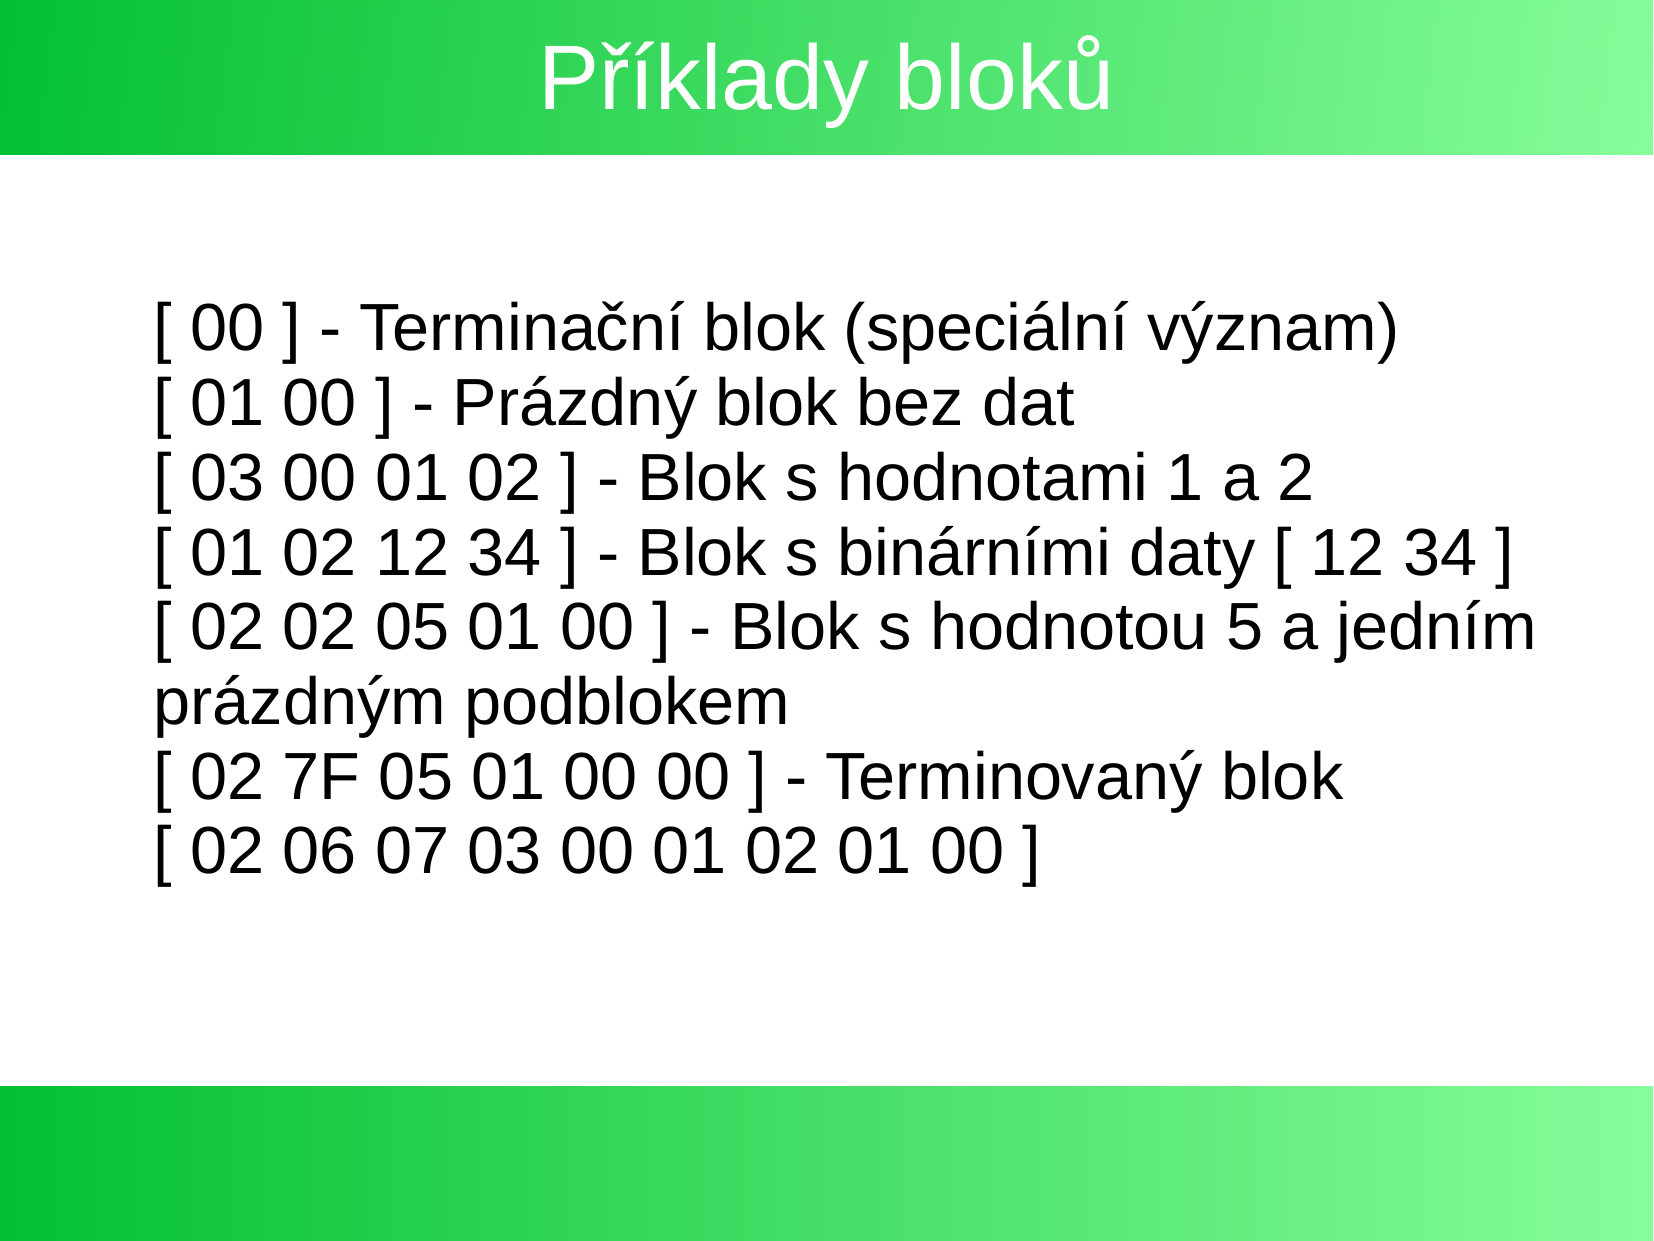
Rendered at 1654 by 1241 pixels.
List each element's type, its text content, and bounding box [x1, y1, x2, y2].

title Příklady bloků [82, 25, 1571, 130]
list [ 00 ] - Terminační blok (speciální význam) [ 01 00 ] - Prázdný blok bez dat [ 03 00 01 02 ] - Blok s hodnotami 1 a 2 [ 01 02 12 34 ] - Blok s binárními daty [ 12 34 ] [ 02 02 05 01 00 ] - Blok s hodnotou 5 a jedním prázdným podblokem [ 02 7F 05 01 00 00 ] - Terminovaný blok [ 02 06 07 03 00 01 02 01 00 ] [82, 290, 1571, 1010]
